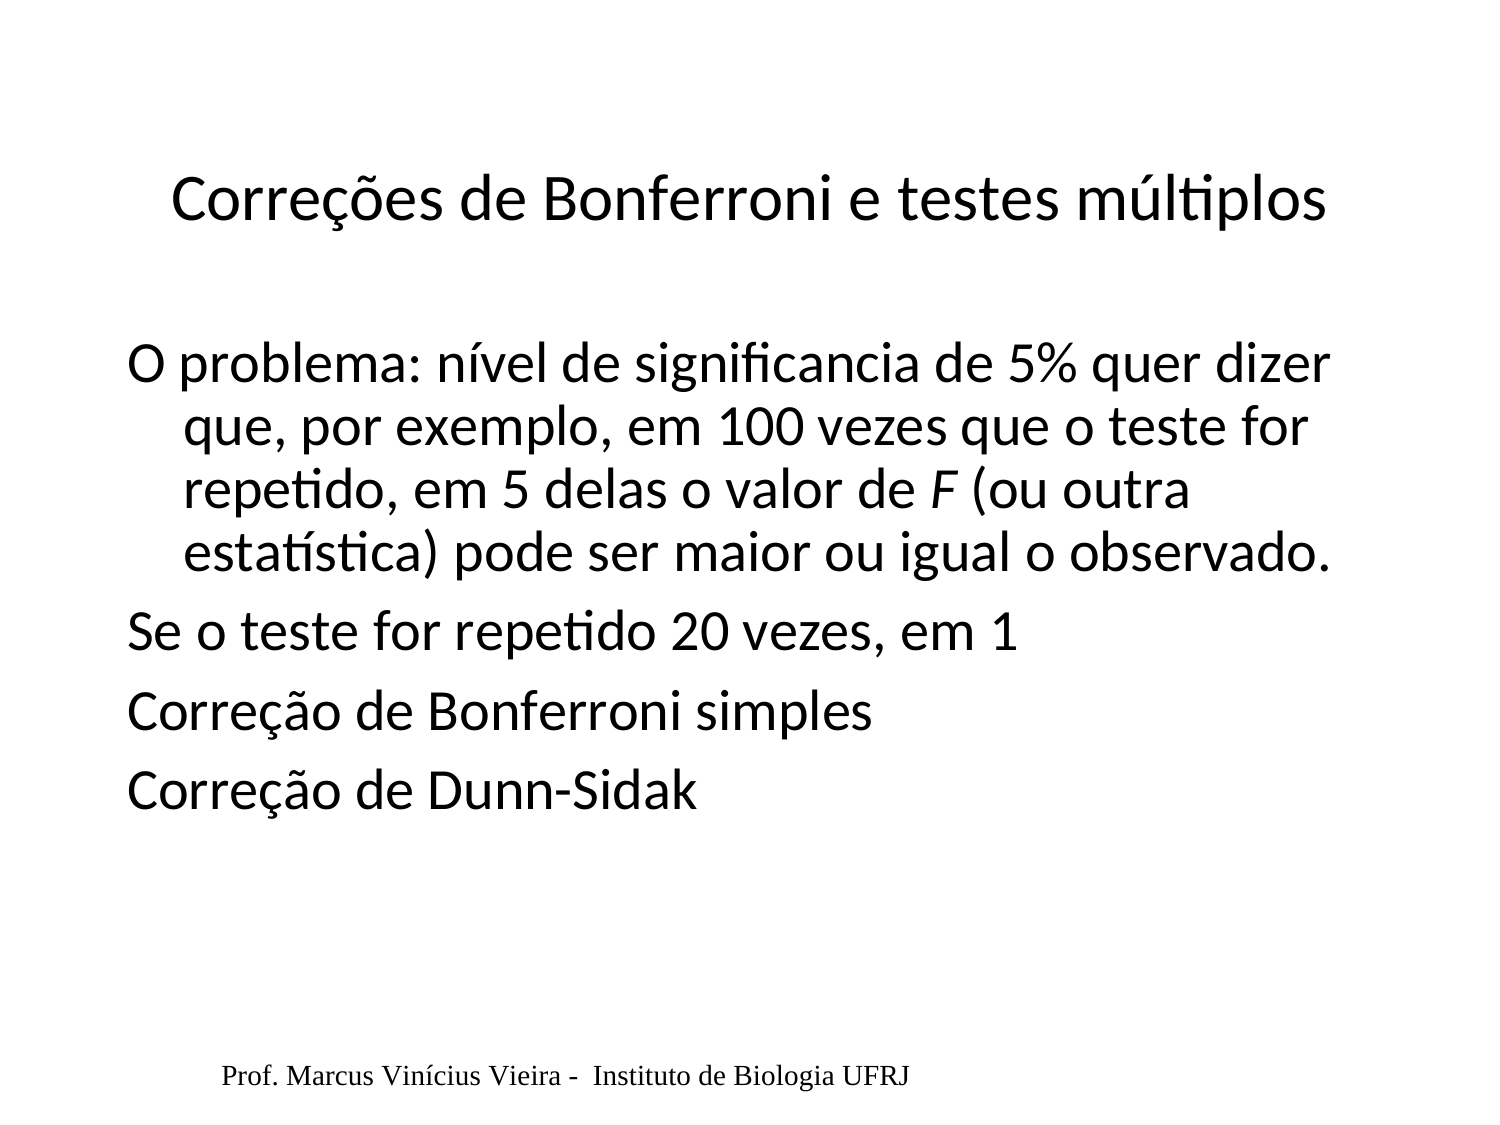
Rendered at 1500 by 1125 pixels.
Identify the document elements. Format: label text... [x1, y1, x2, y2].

text_box Prof. Marcus Vinícius Vieira - Instituto de Biologia UFRJ [206, 1024, 1388, 1100]
list O problema: nível de significancia de 5% quer dizer que, por exemplo, em 100 vezes que o teste for repetido, em 5 delas o valor de F (ou outra estatística) pode ser maior ou igual o observado. Se o teste for repetido 20 vezes, em 1 Correção de Bonferroni simples Correção de Dunn-Sidak [112, 324, 1387, 1000]
title Correções de Bonferroni e testes múltiplos [112, 99, 1387, 287]
